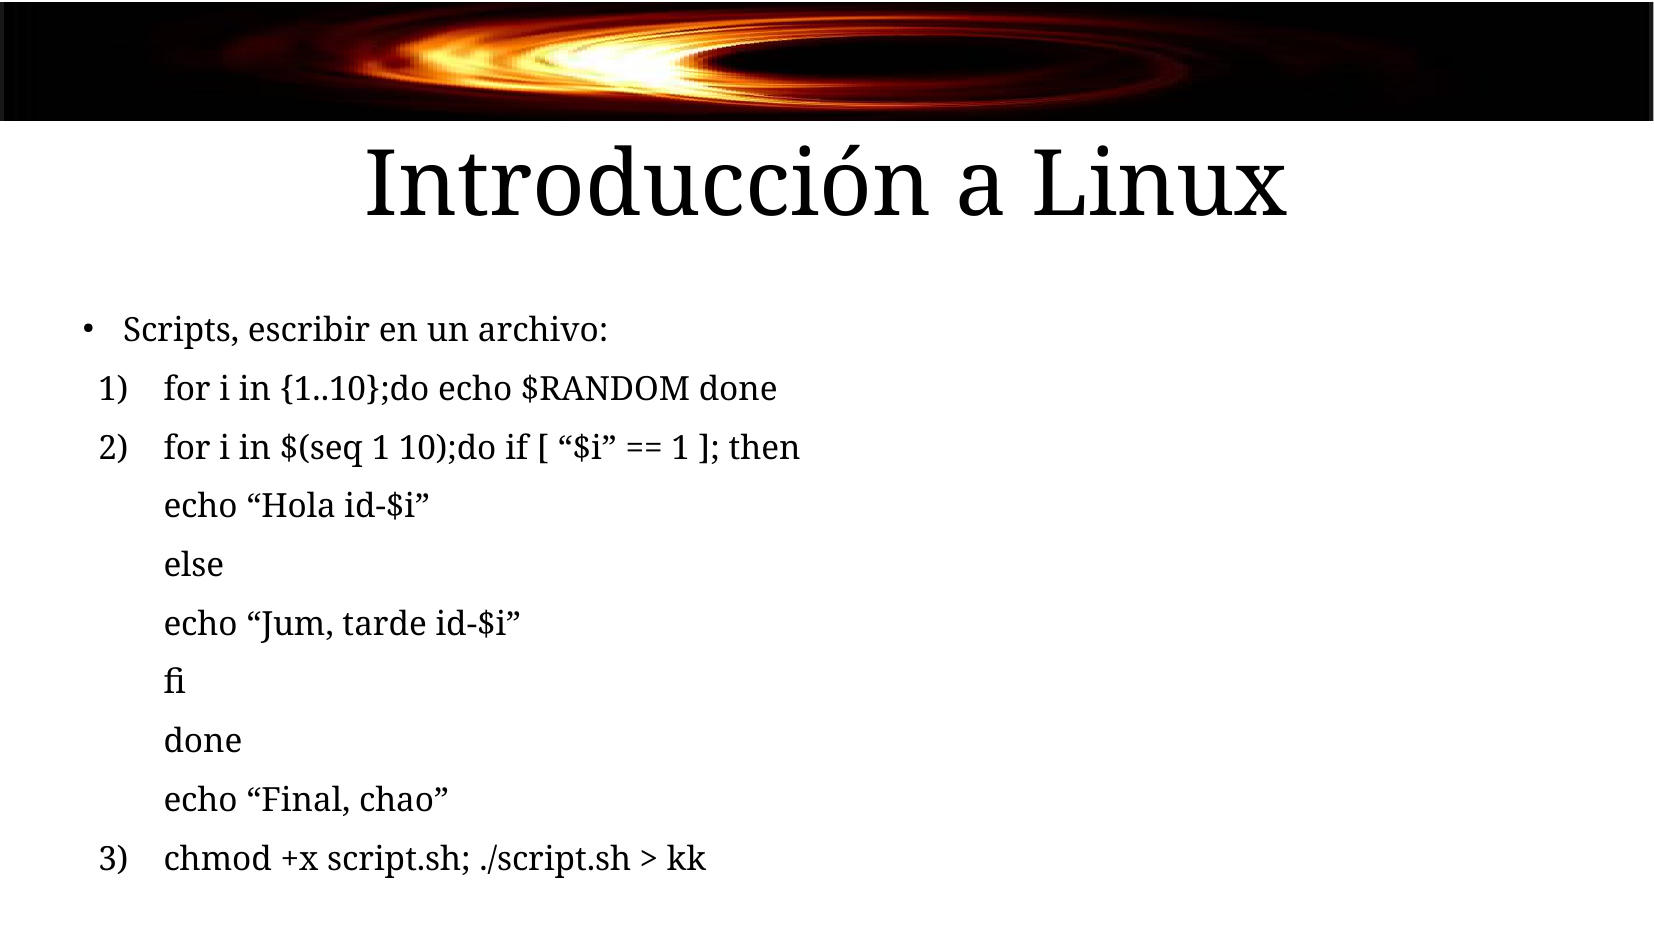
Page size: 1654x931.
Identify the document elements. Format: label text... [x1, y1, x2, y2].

picture [0, 2, 1654, 121]
list Scripts, escribir en un archivo: for i in {1..10};do echo $RANDOM done for i in $(seq 1 10);do if [ “$i” == 1 ]; then echo “Hola id-$i” else echo “Jum, tarde id-$i” fi done echo “Final, chao” chmod +x script.sh; ./script.sh > kk [82, 306, 1571, 886]
title Introducción a Linux [82, 121, 1571, 258]
